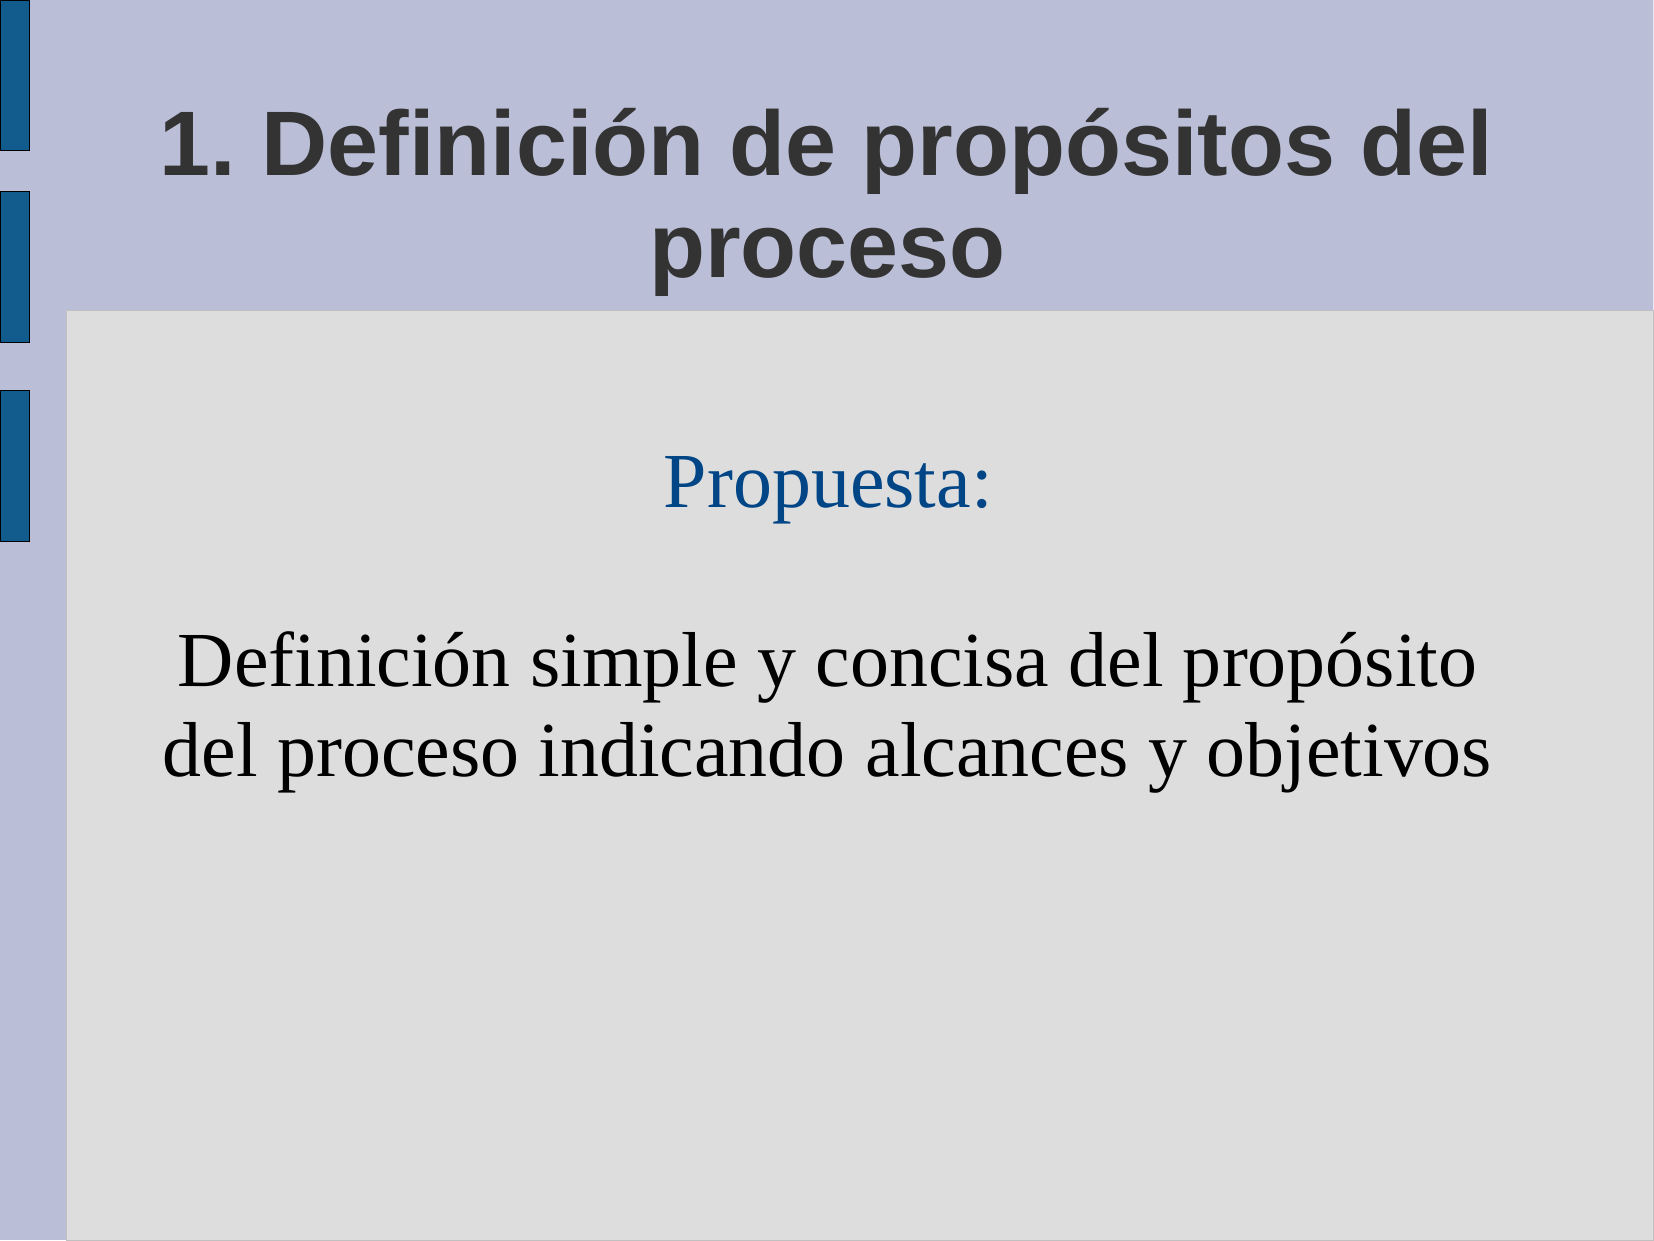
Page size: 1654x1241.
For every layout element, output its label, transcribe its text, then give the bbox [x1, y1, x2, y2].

title 1. Definición de propósitos del proceso [121, 91, 1534, 299]
chart [121, 344, 1534, 1127]
